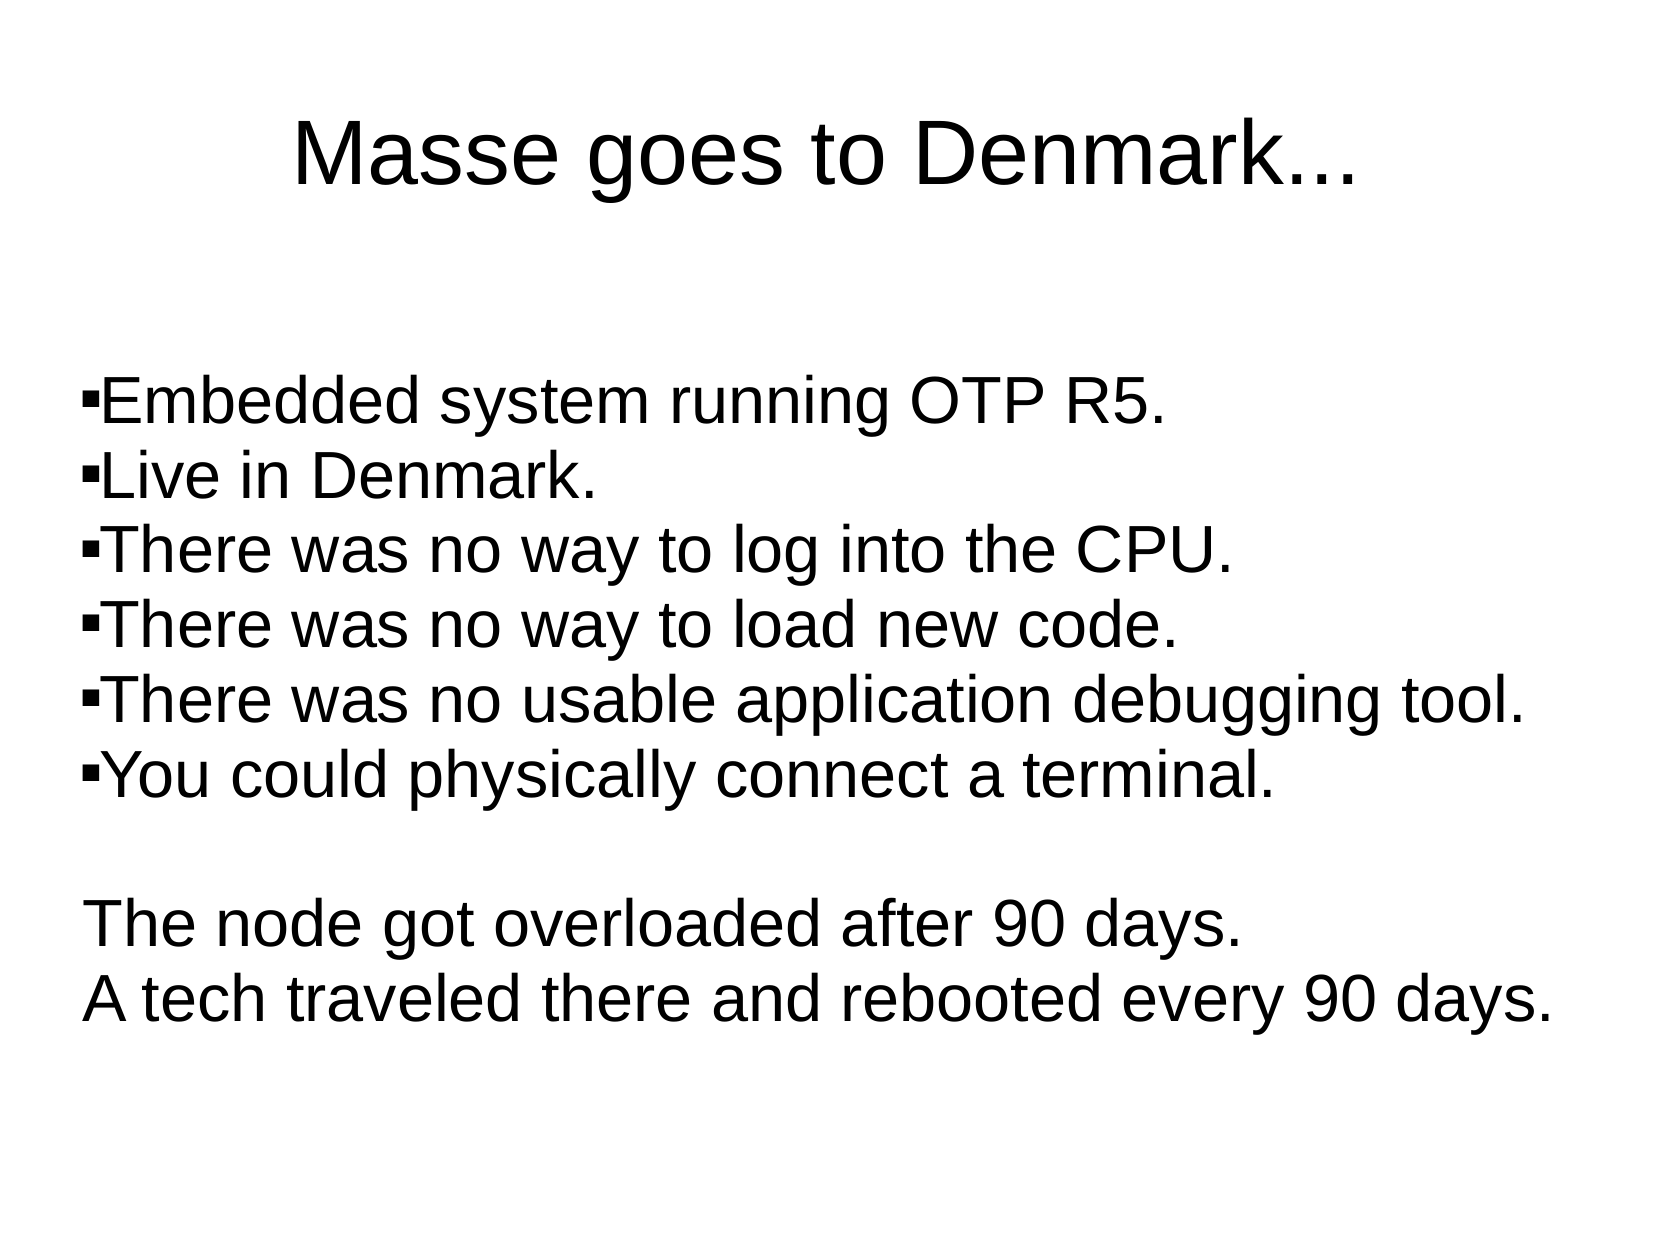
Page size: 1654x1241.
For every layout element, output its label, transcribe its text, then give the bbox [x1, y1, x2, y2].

subtitle Embedded system running OTP R5. Live in Denmark. There was no way to log into the CPU. There was no way to load new code. There was no usable application debugging tool. You could physically connect a terminal. The node got overloaded after 90 days. A tech traveled there and rebooted every 90 days. [82, 297, 1571, 1102]
title Masse goes to Denmark... [82, 56, 1571, 250]
